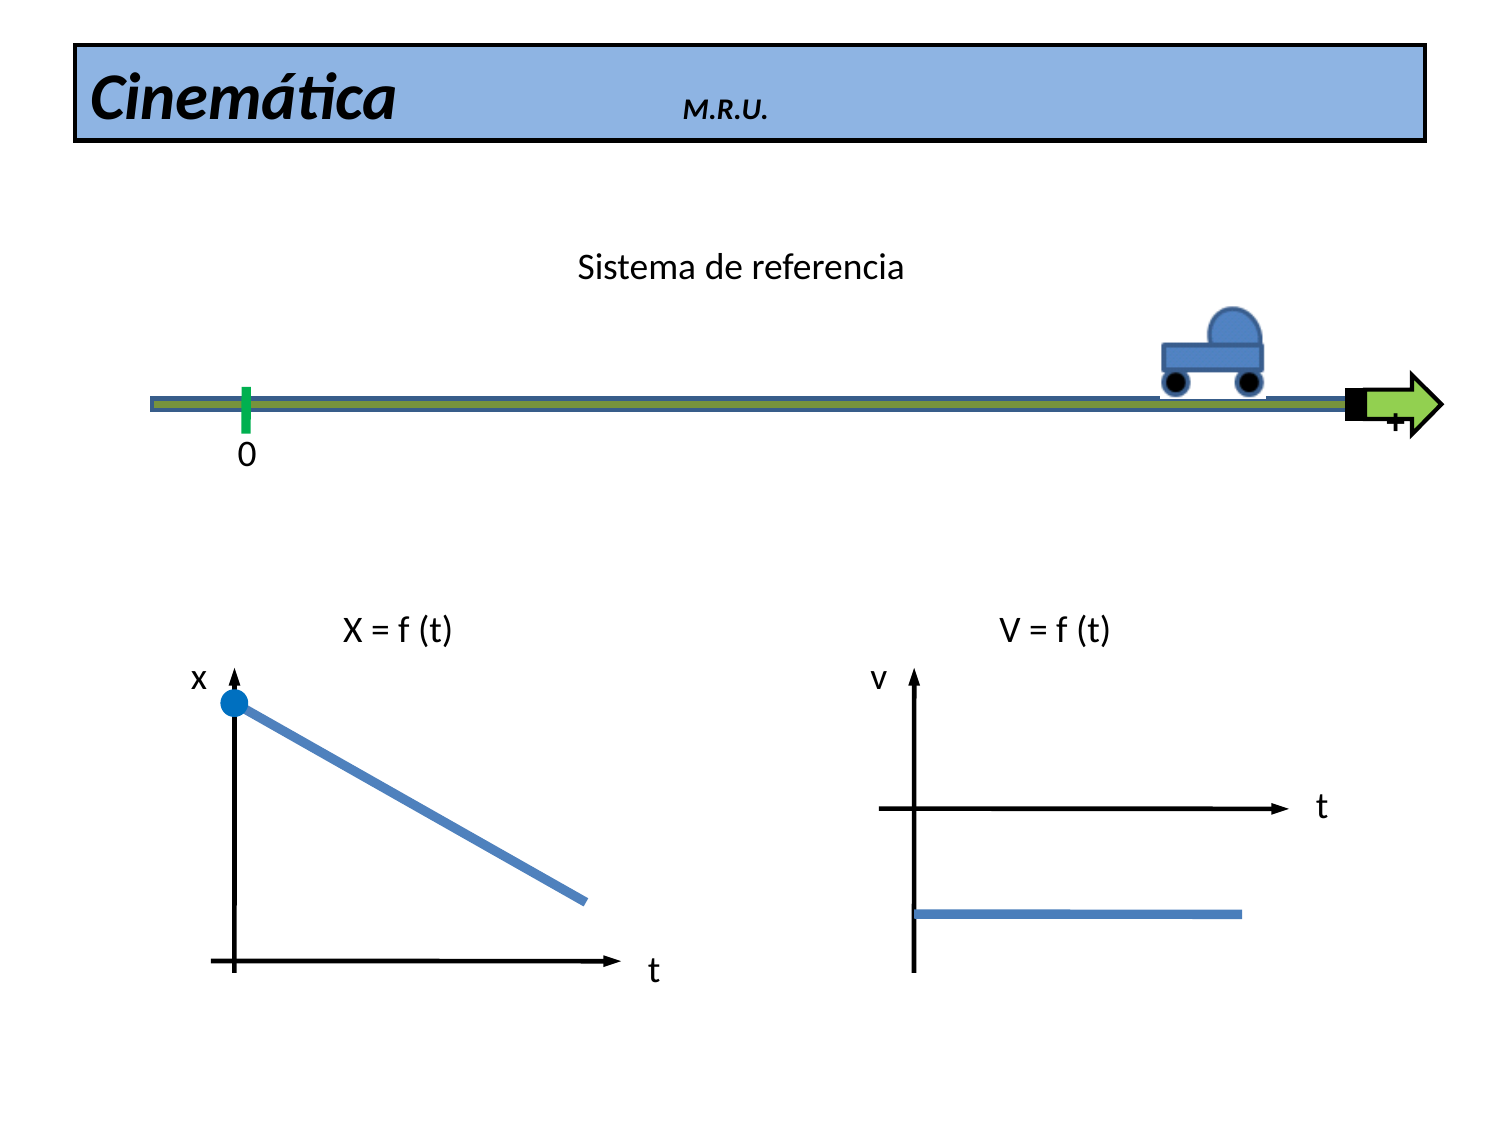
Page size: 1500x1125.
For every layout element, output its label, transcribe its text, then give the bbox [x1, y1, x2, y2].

text_box + [1364, 375, 1442, 435]
title Cinemática M.R.U. [75, 45, 1426, 141]
text_box v [855, 644, 903, 706]
text_box x [175, 644, 223, 706]
text_box t [632, 937, 676, 999]
text_box [1352, 398, 1356, 410]
text_box Sistema de referencia [562, 234, 926, 295]
text_box [222, 691, 247, 715]
picture [1160, 305, 1266, 399]
text_box [152, 398, 241, 410]
text_box [251, 398, 1347, 410]
text_box V = f (t) [984, 597, 1208, 659]
text_box t [1300, 773, 1347, 835]
text_box X = f (t) [328, 597, 551, 659]
text_box 0 [222, 421, 270, 483]
text_box + [1356, 389, 1361, 419]
text_box + [1347, 389, 1352, 419]
